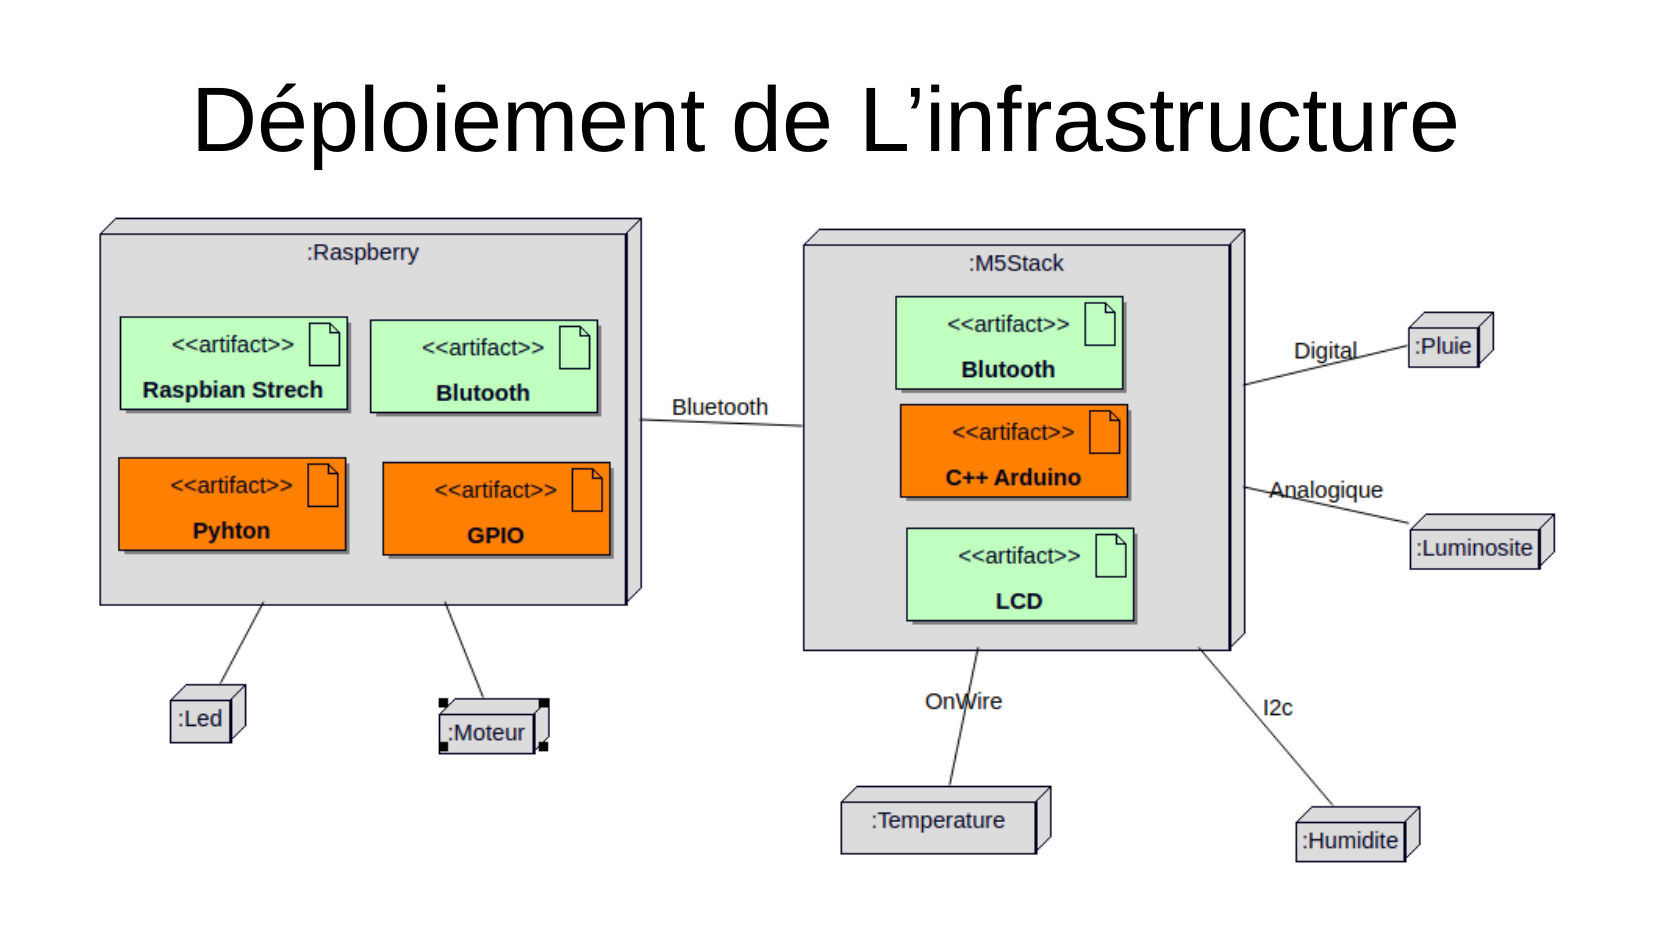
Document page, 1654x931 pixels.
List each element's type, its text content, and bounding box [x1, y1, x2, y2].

title Déploiement de L’infrastructure [82, 37, 1571, 193]
picture [95, 207, 1571, 894]
